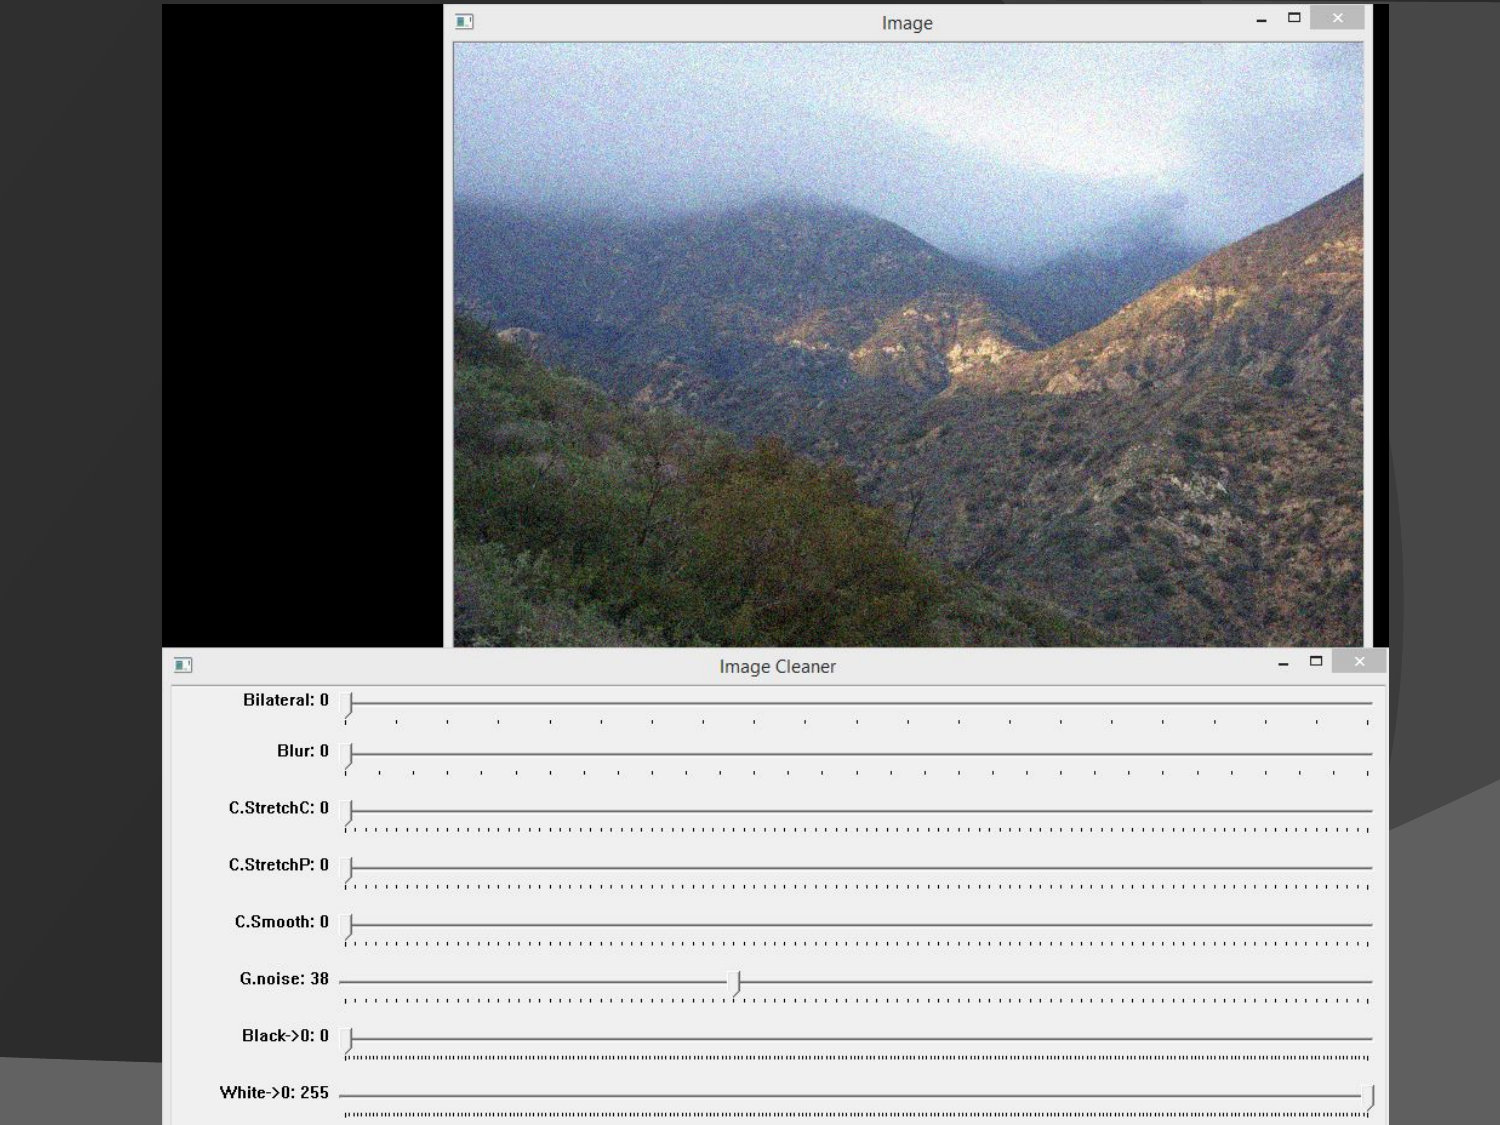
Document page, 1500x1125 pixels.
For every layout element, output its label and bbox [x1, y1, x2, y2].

picture [162, 4, 1389, 1125]
